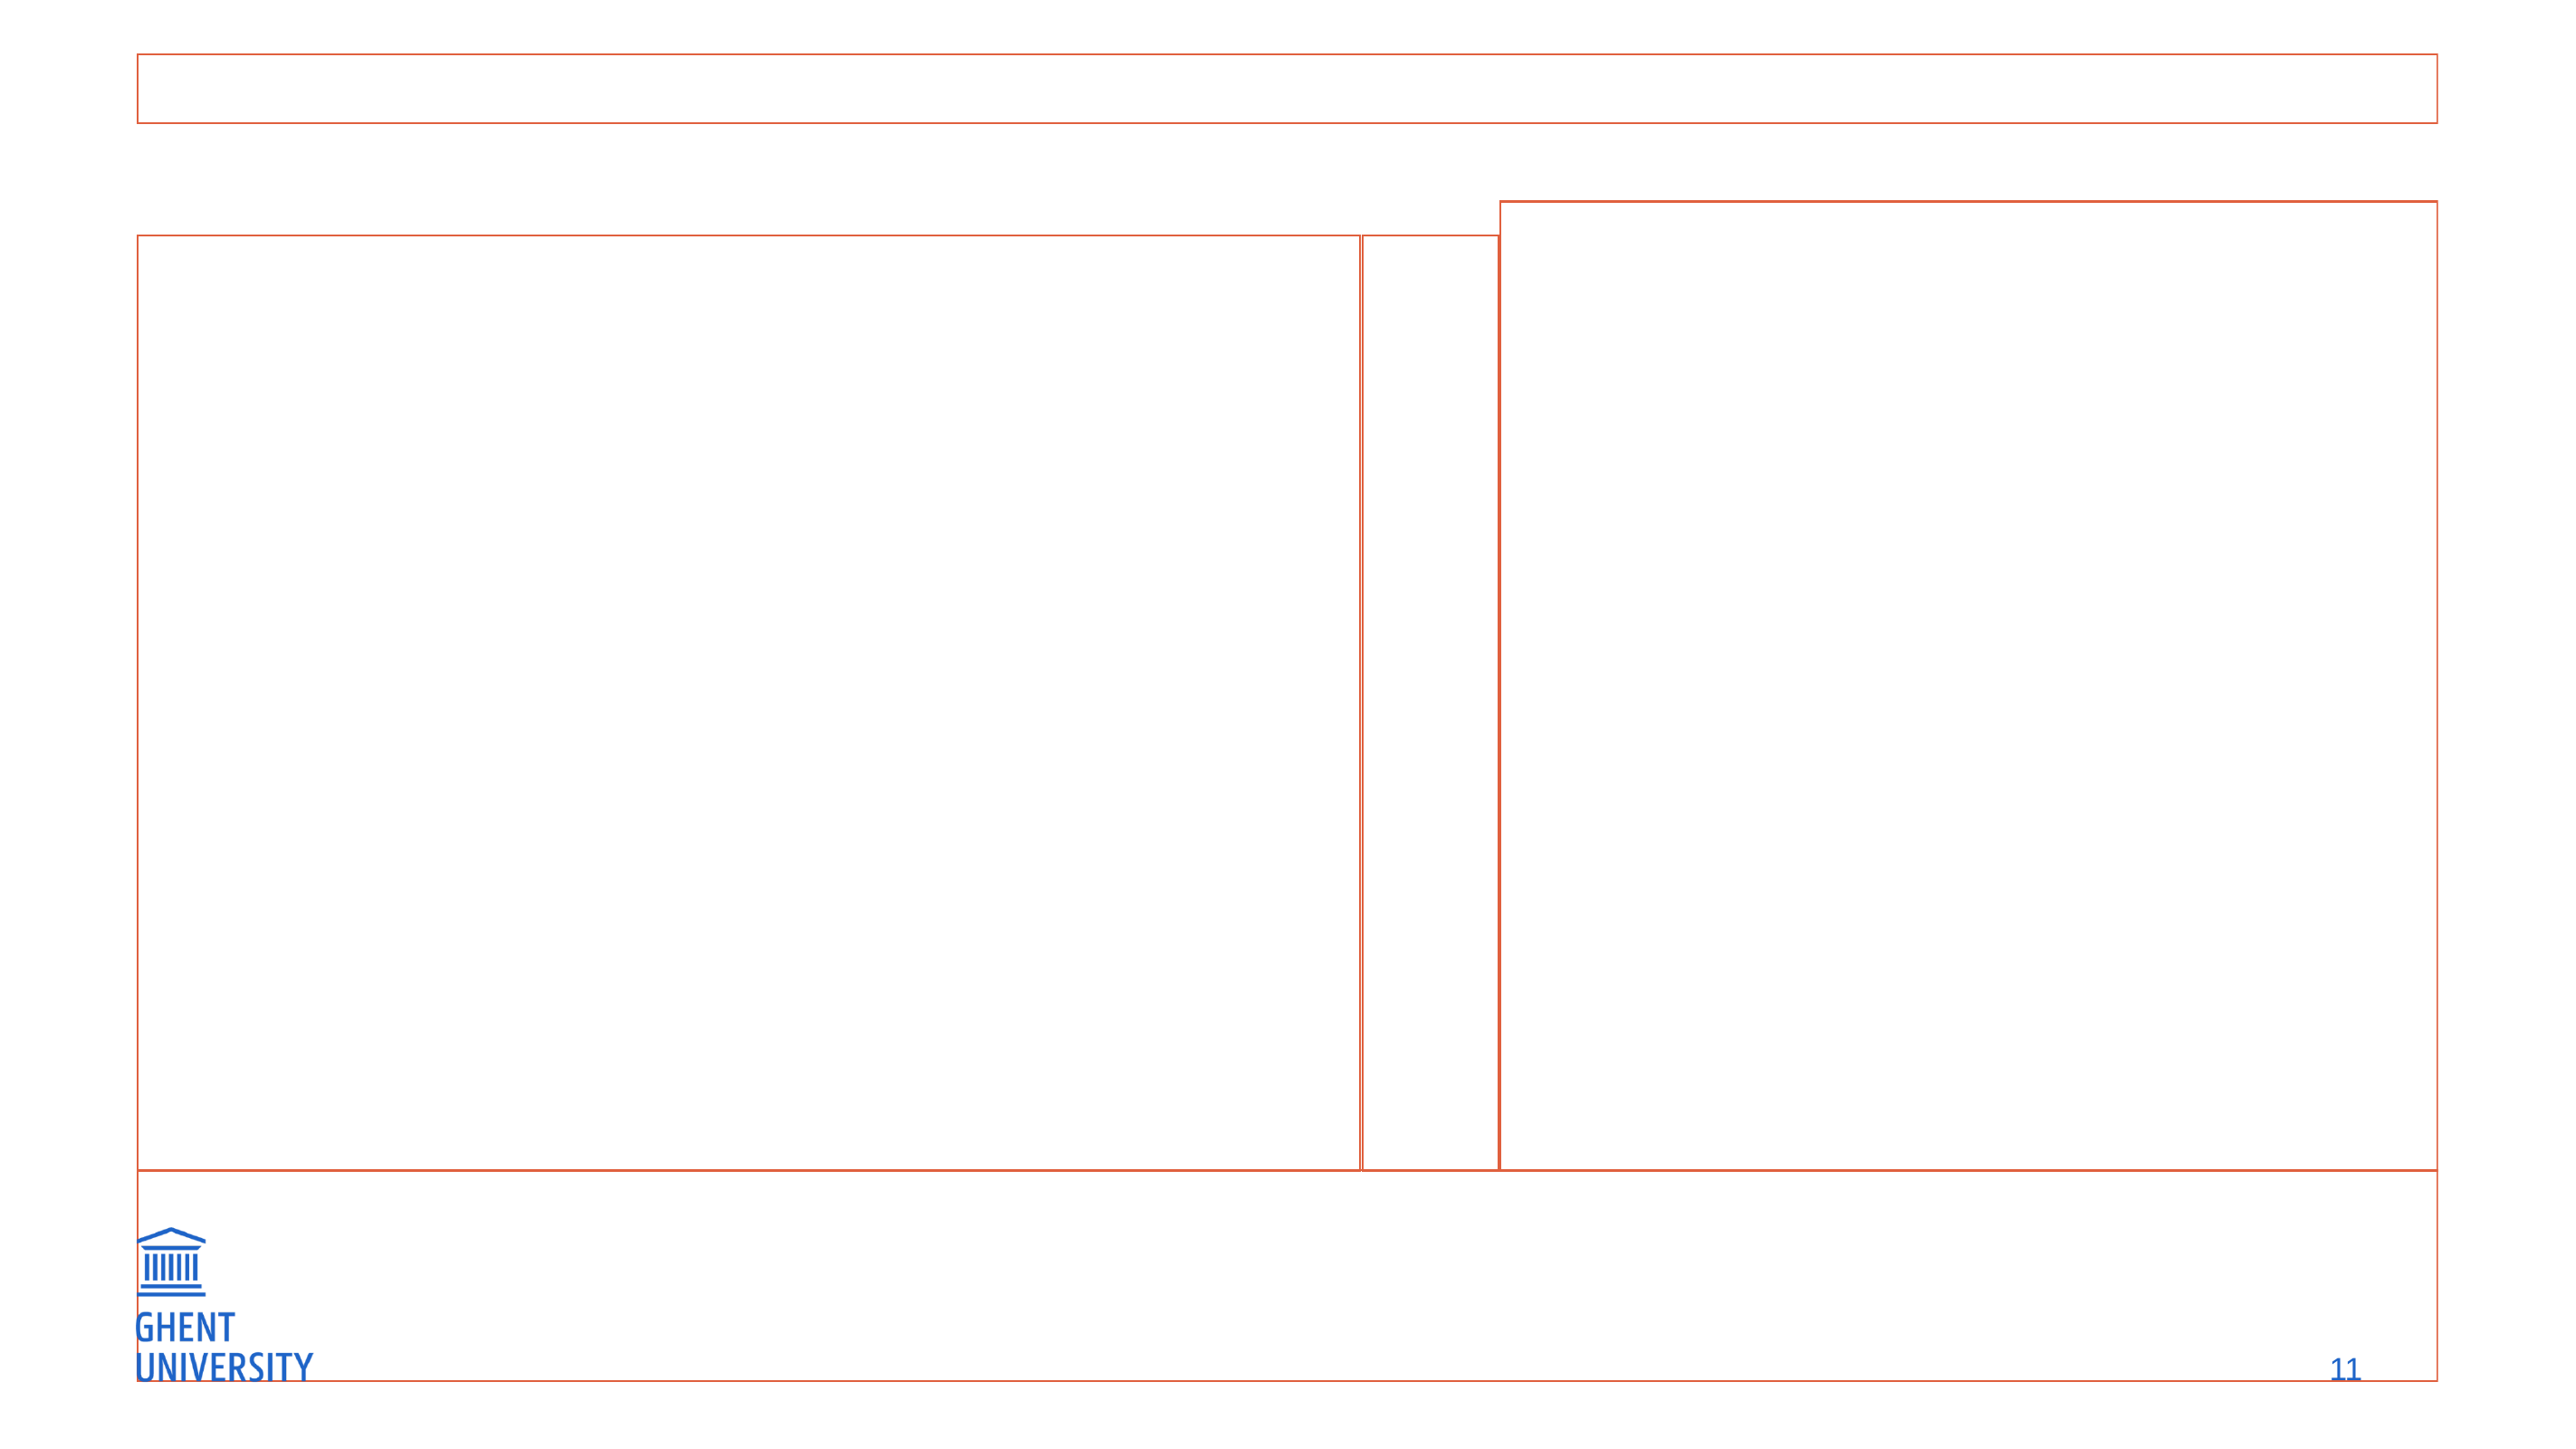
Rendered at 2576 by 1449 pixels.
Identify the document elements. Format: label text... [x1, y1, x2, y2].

text_box 5 [2315, 1329, 2453, 1407]
